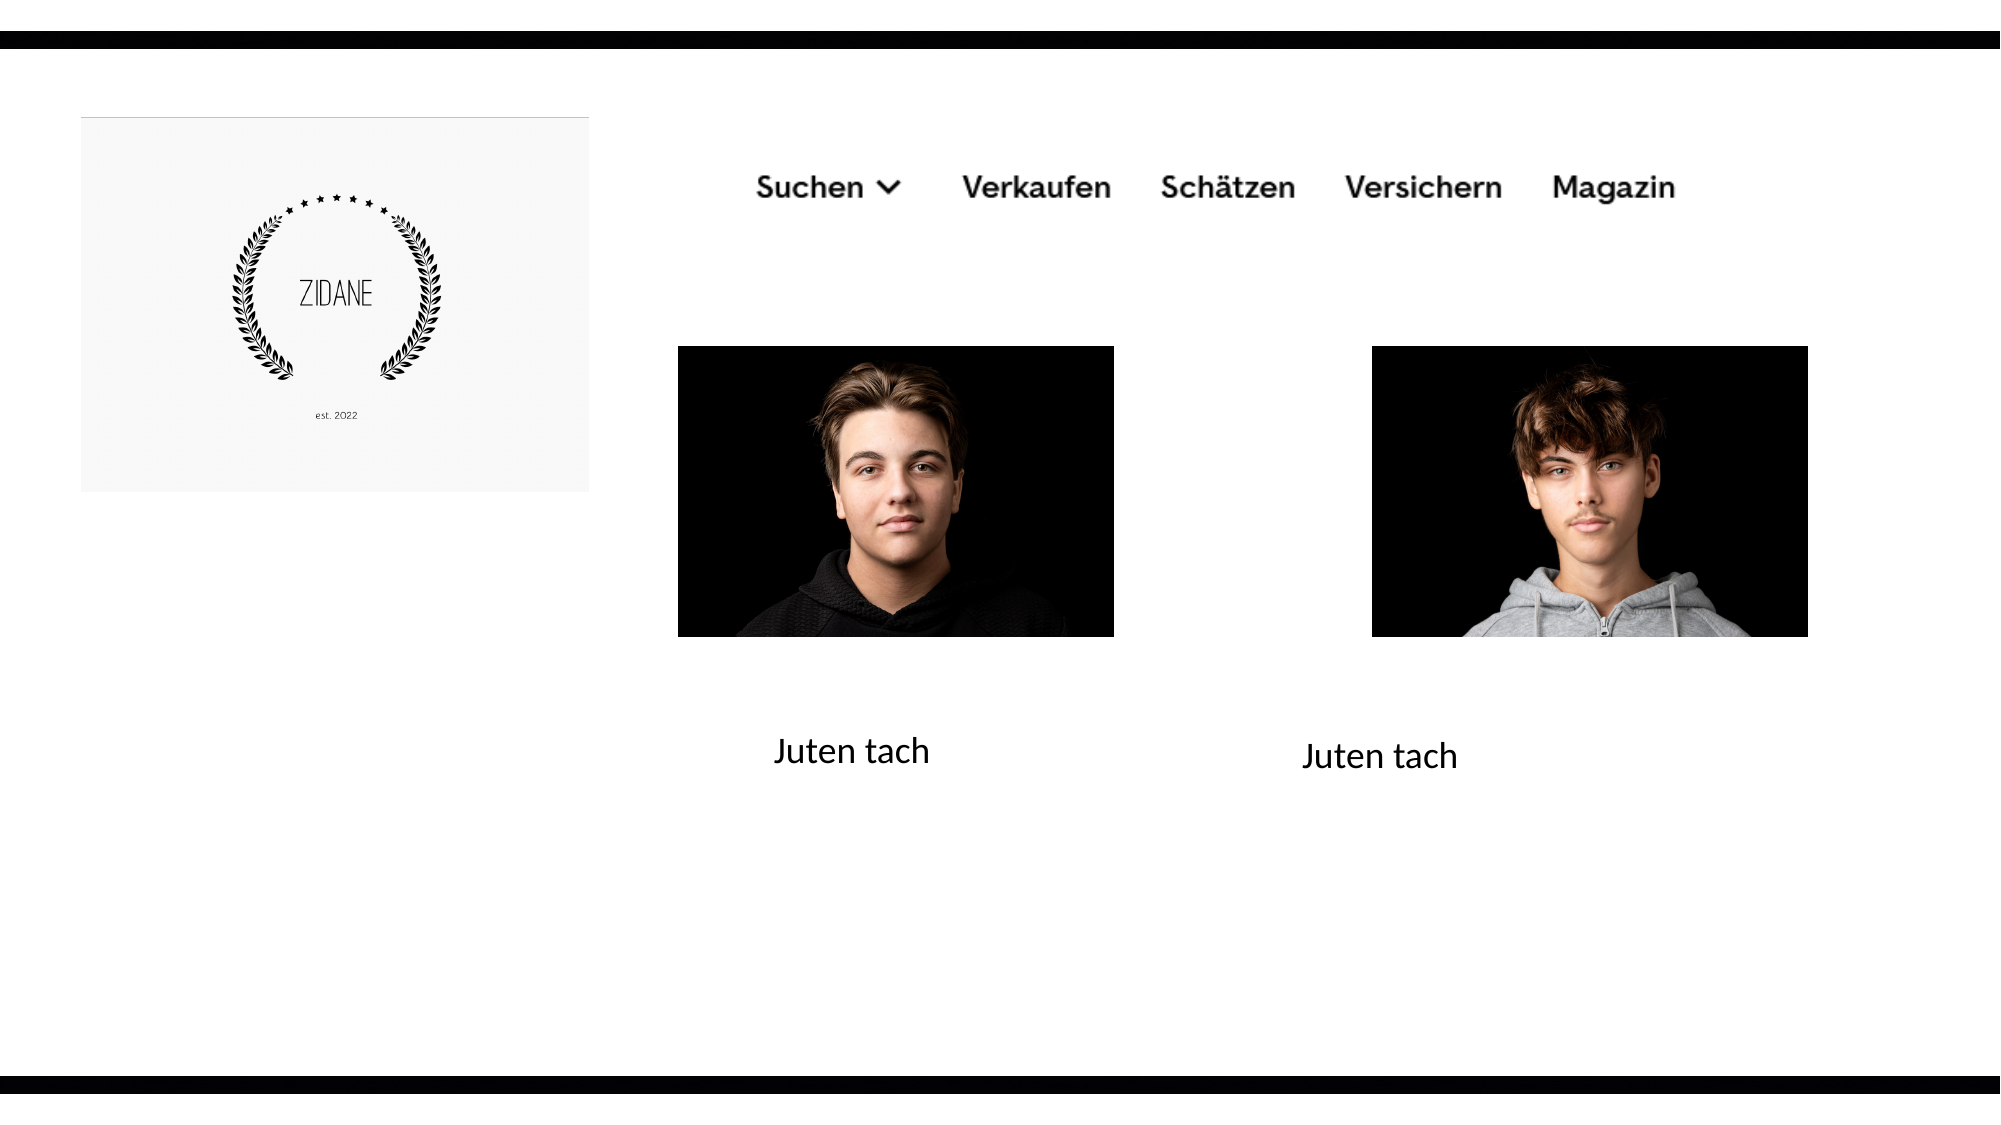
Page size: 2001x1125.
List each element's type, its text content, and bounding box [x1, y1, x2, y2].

picture [1372, 346, 1808, 637]
text_box Juten tach [1286, 723, 1893, 785]
picture [0, 1076, 2000, 1094]
picture [81, 95, 589, 492]
picture [678, 346, 1114, 637]
picture [726, 136, 1713, 233]
picture [0, 31, 2000, 49]
text_box Juten tach [758, 718, 1444, 779]
